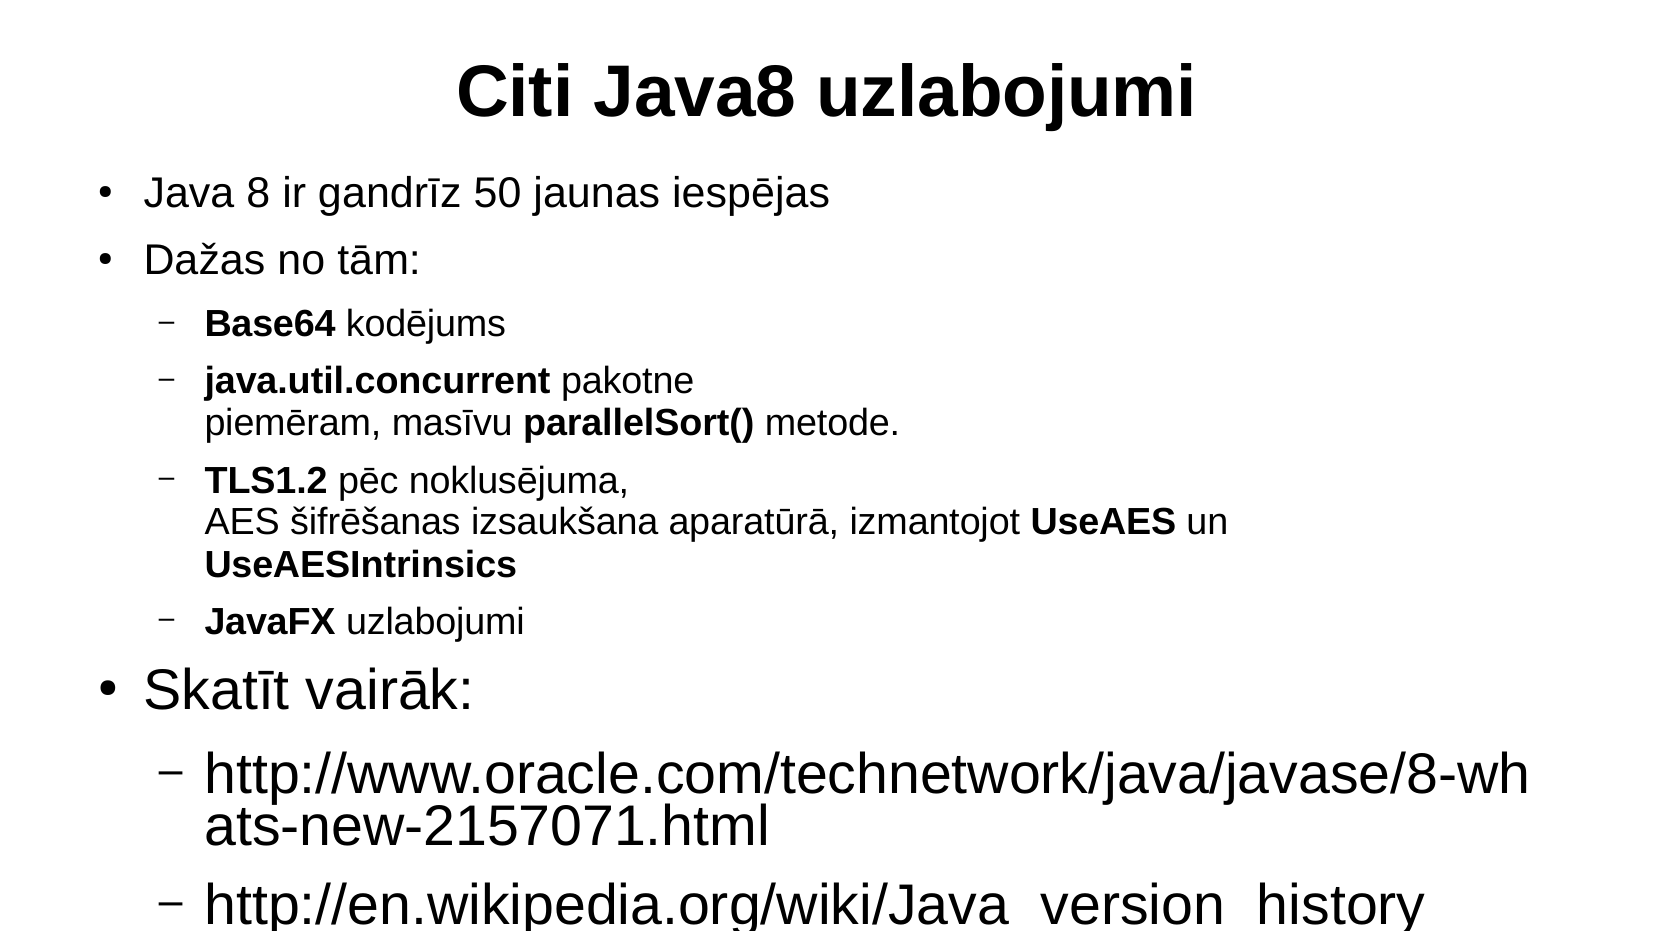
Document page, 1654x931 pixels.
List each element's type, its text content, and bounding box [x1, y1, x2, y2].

list Java 8 ir gandrīz 50 jaunas iespējas Dažas no tām: Base64 kodējums java.util.concurrent pakotne piemēram, masīvu parallelSort() metode. TLS1.2 pēc noklusējuma, AES šifrēšanas izsaukšana aparatūrā, izmantojot UseAES un UseAESIntrinsics JavaFX uzlabojumi Skatīt vairāk: http://www.oracle.com/technetwork/java/javase/8-whats-new-2157071.html http://en.wikipedia.org/wiki/Java_version_history [82, 168, 1538, 889]
title Citi Java8 uzlabojumi [82, 37, 1571, 147]
